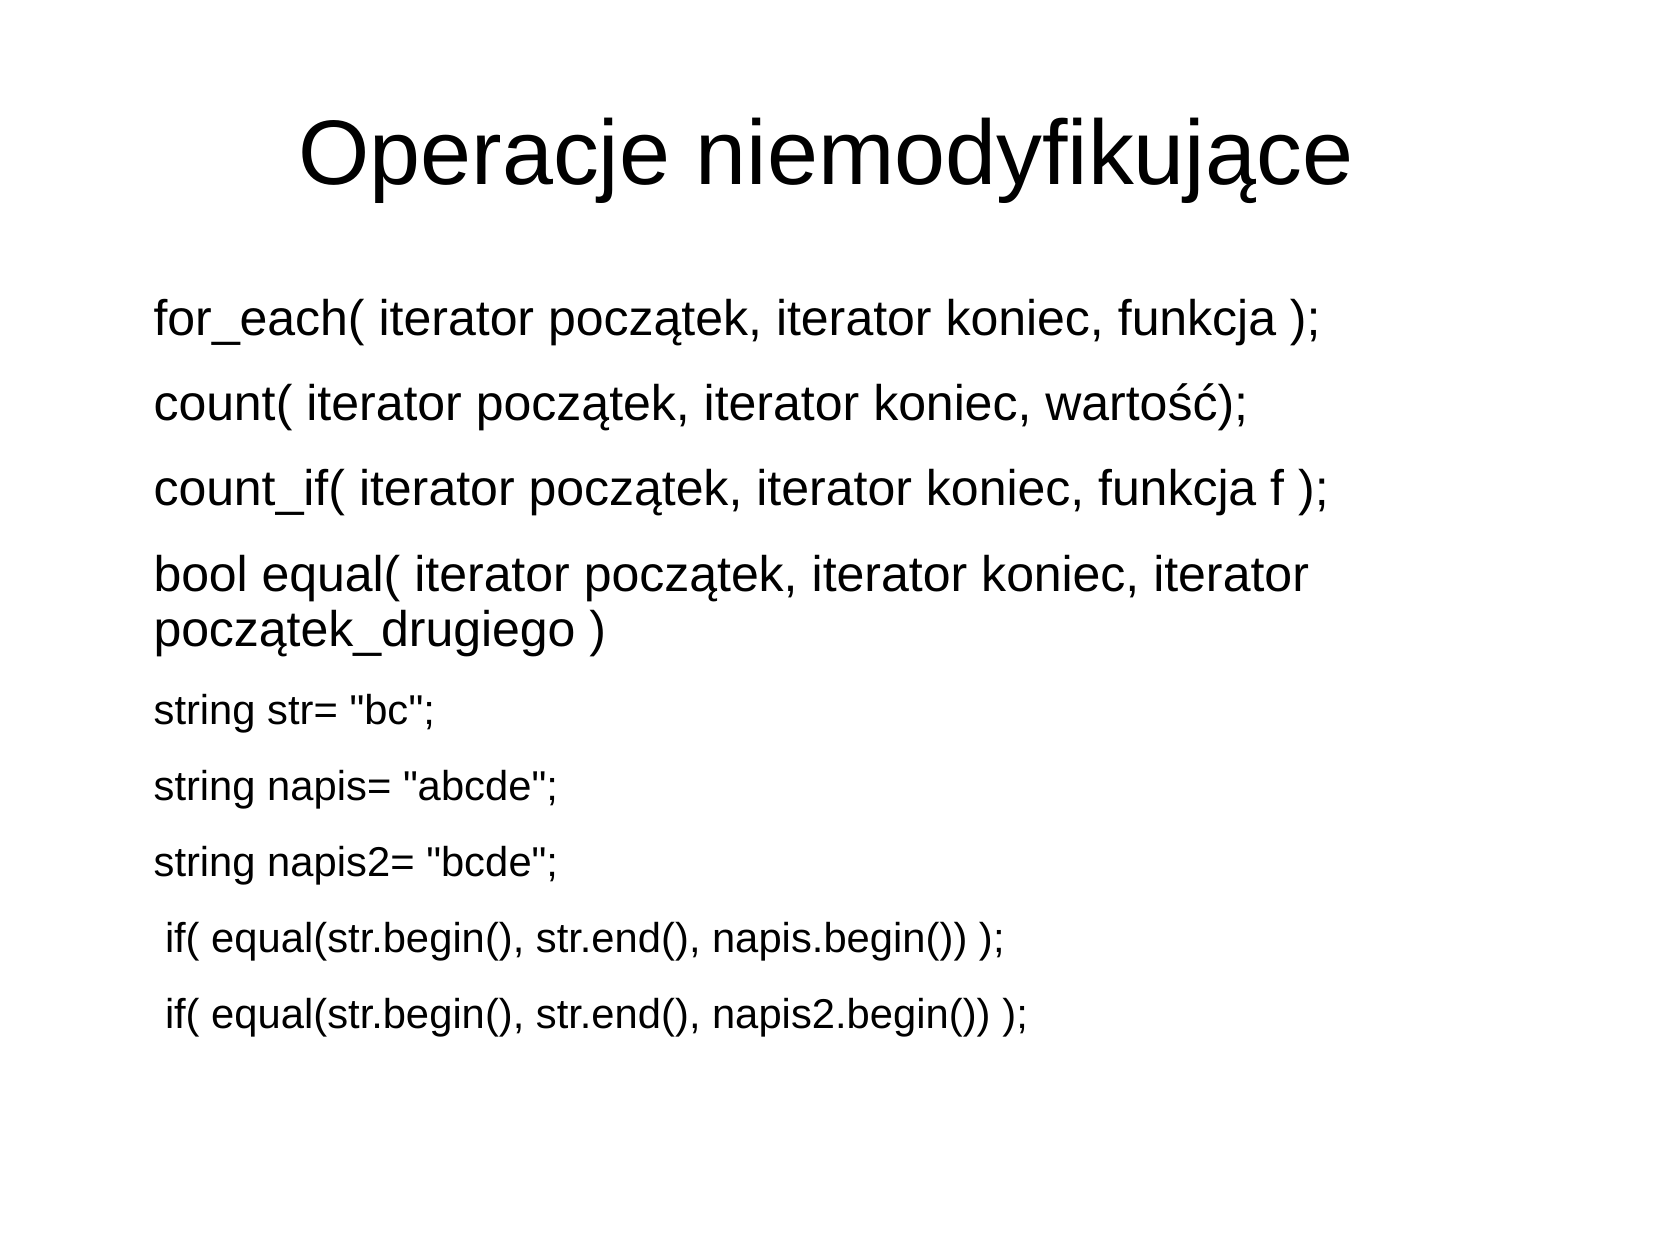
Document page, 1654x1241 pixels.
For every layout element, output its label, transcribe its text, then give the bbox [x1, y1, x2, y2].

title Operacje niemodyfikujące [82, 49, 1571, 257]
list for_each( iterator początek, iterator koniec, funkcja ); count( iterator początek, iterator koniec, wartość); count_if( iterator początek, iterator koniec, funkcja f ); bool equal( iterator początek, iterator koniec, iterator początek_drugiego ) string str= "bc"; string napis= "abcde"; string napis2= "bcde"; if( equal(str.begin(), str.end(), napis.begin()) ); if( equal(str.begin(), str.end(), napis2.begin()) ); [82, 290, 1571, 1241]
